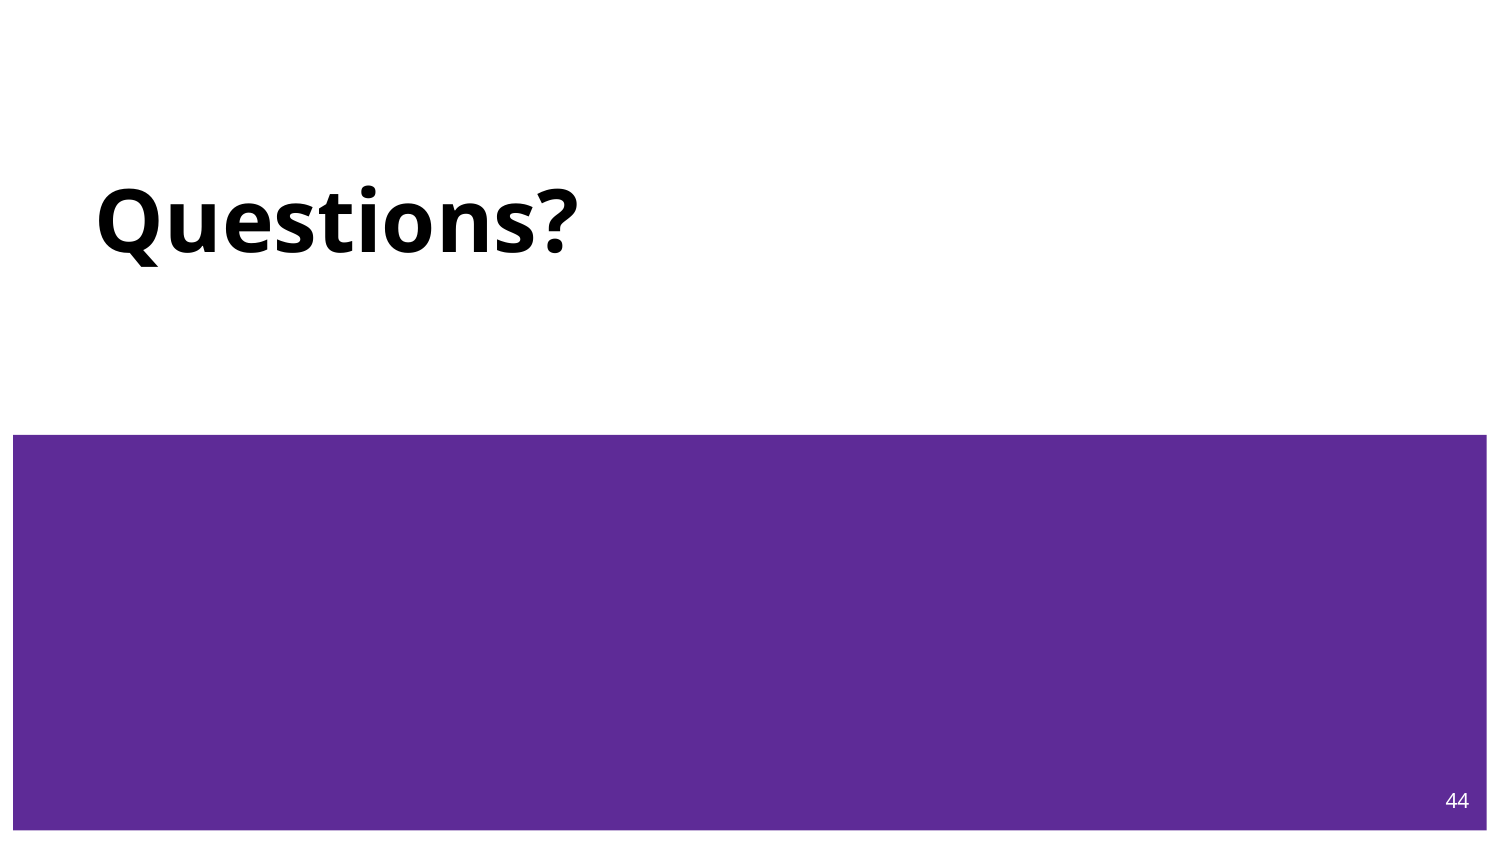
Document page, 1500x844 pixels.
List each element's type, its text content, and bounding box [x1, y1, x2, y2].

title Questions? [79, 43, 1423, 286]
slide_number <number> [1394, 769, 1484, 834]
